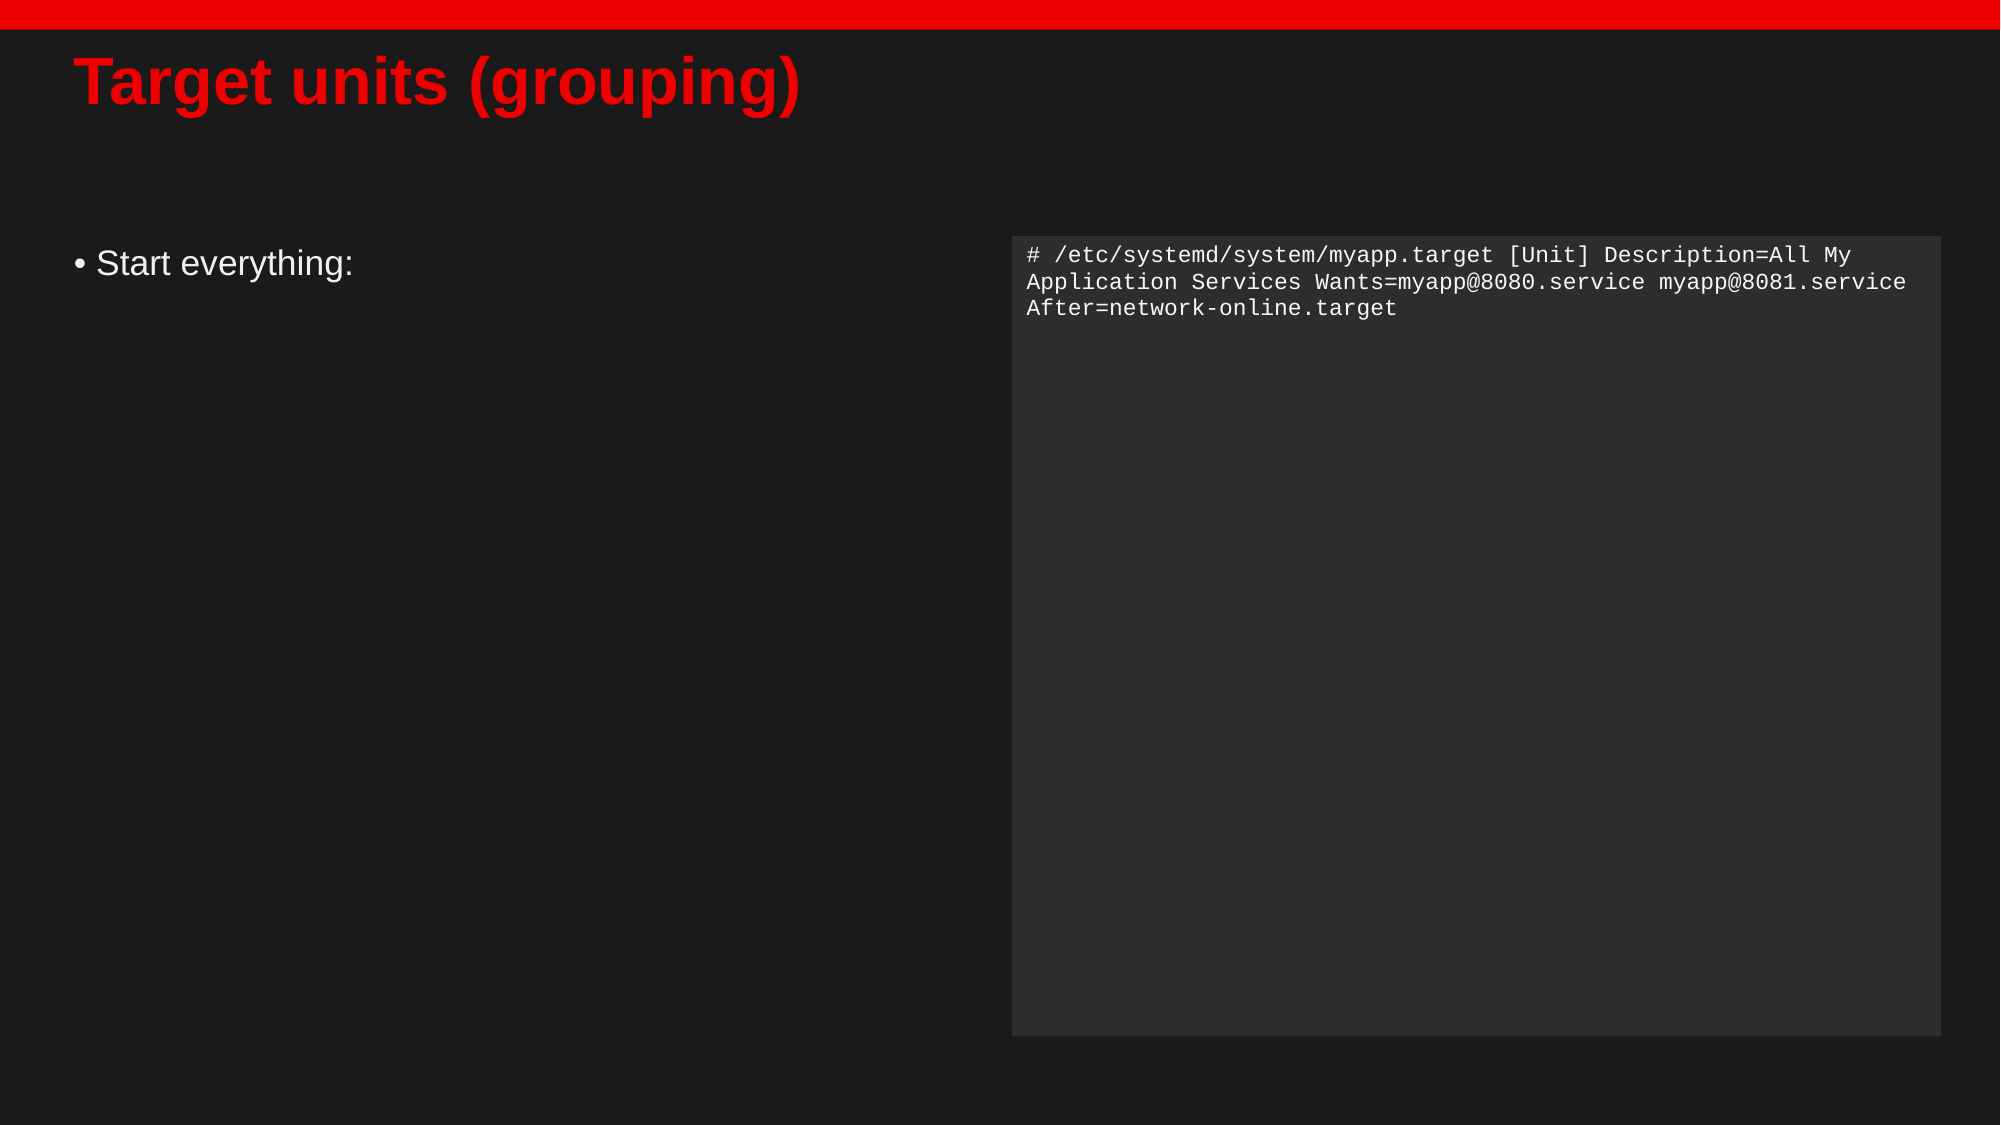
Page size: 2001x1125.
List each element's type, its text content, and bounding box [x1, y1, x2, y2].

text_box • Start everything: [59, 236, 989, 1037]
text_box # /etc/systemd/system/myapp.target [Unit] Description=All My Application Services Wants=myapp@8080.service myapp@8081.service After=network-online.target [1011, 236, 1942, 1037]
text_box Target units (grouping) [59, 36, 1942, 208]
text_box [0, 0, 2001, 30]
